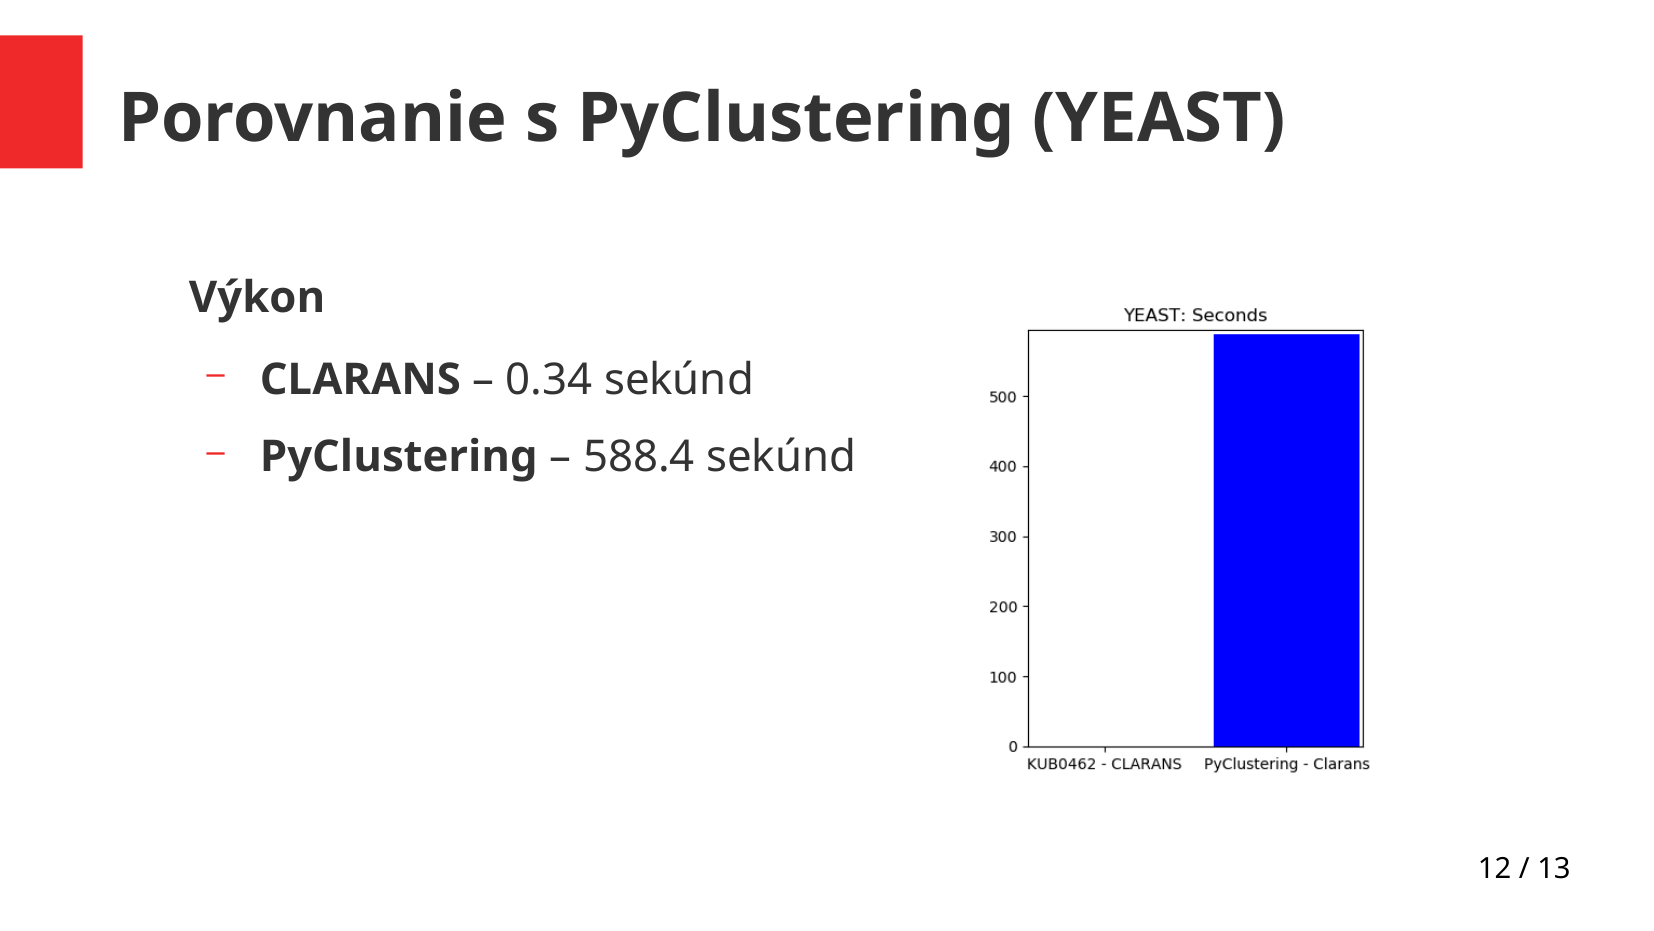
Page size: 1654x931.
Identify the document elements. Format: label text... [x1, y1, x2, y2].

picture [974, 265, 1406, 806]
title Porovnanie s PyClustering (YEAST) [118, 37, 1571, 193]
list Výkon CLARANS – 0.34 sekúnd PyClustering – 588.4 sekúnd [118, 265, 886, 806]
